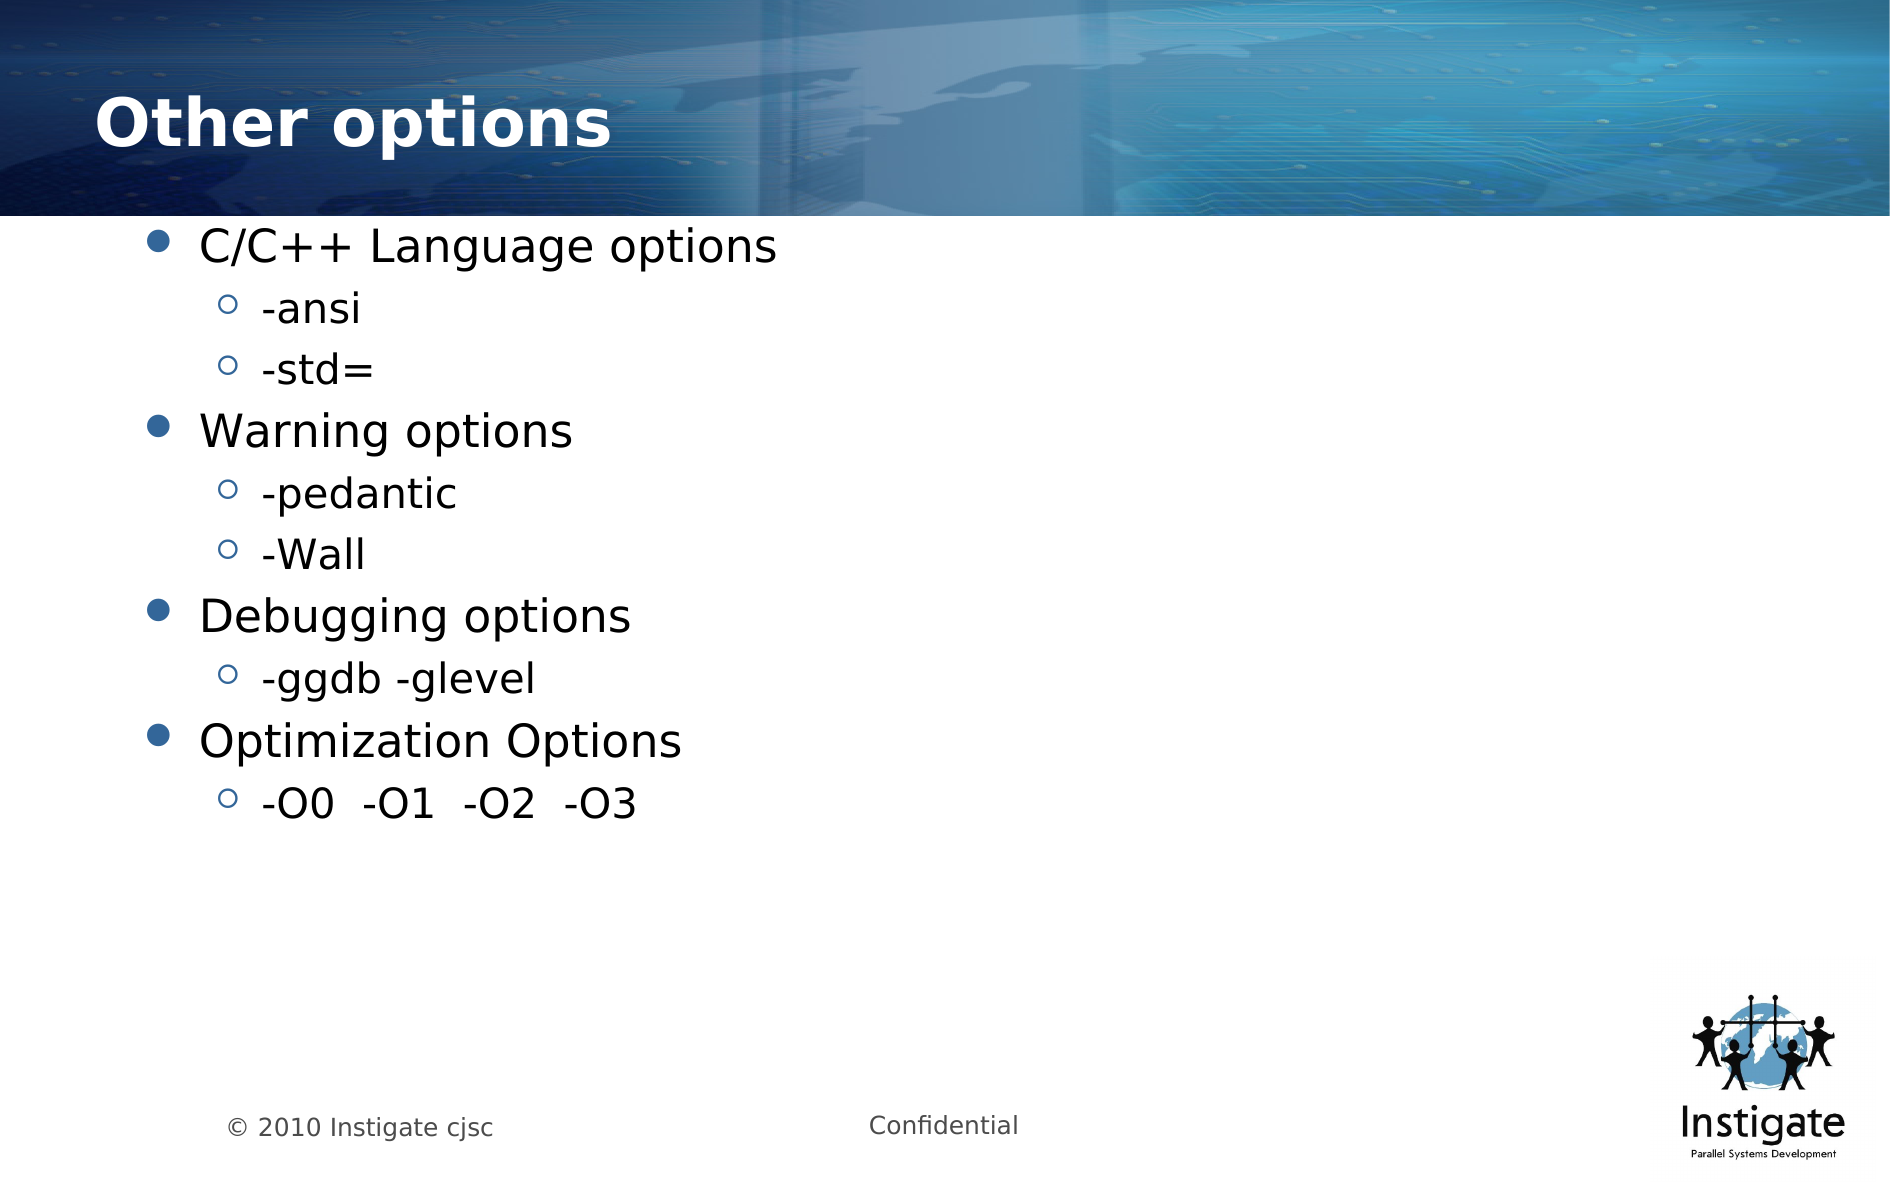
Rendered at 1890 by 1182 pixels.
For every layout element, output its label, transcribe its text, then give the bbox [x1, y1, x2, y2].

title Other options [94, 54, 1793, 210]
picture [0, 0, 1890, 216]
picture [1650, 990, 1876, 1182]
list C/C++ Language options -ansi -std= Warning options -pedantic -Wall Debugging options -ggdb -glevel Optimization Options -O0 -O1 -O2 -O3 [140, 225, 1890, 990]
